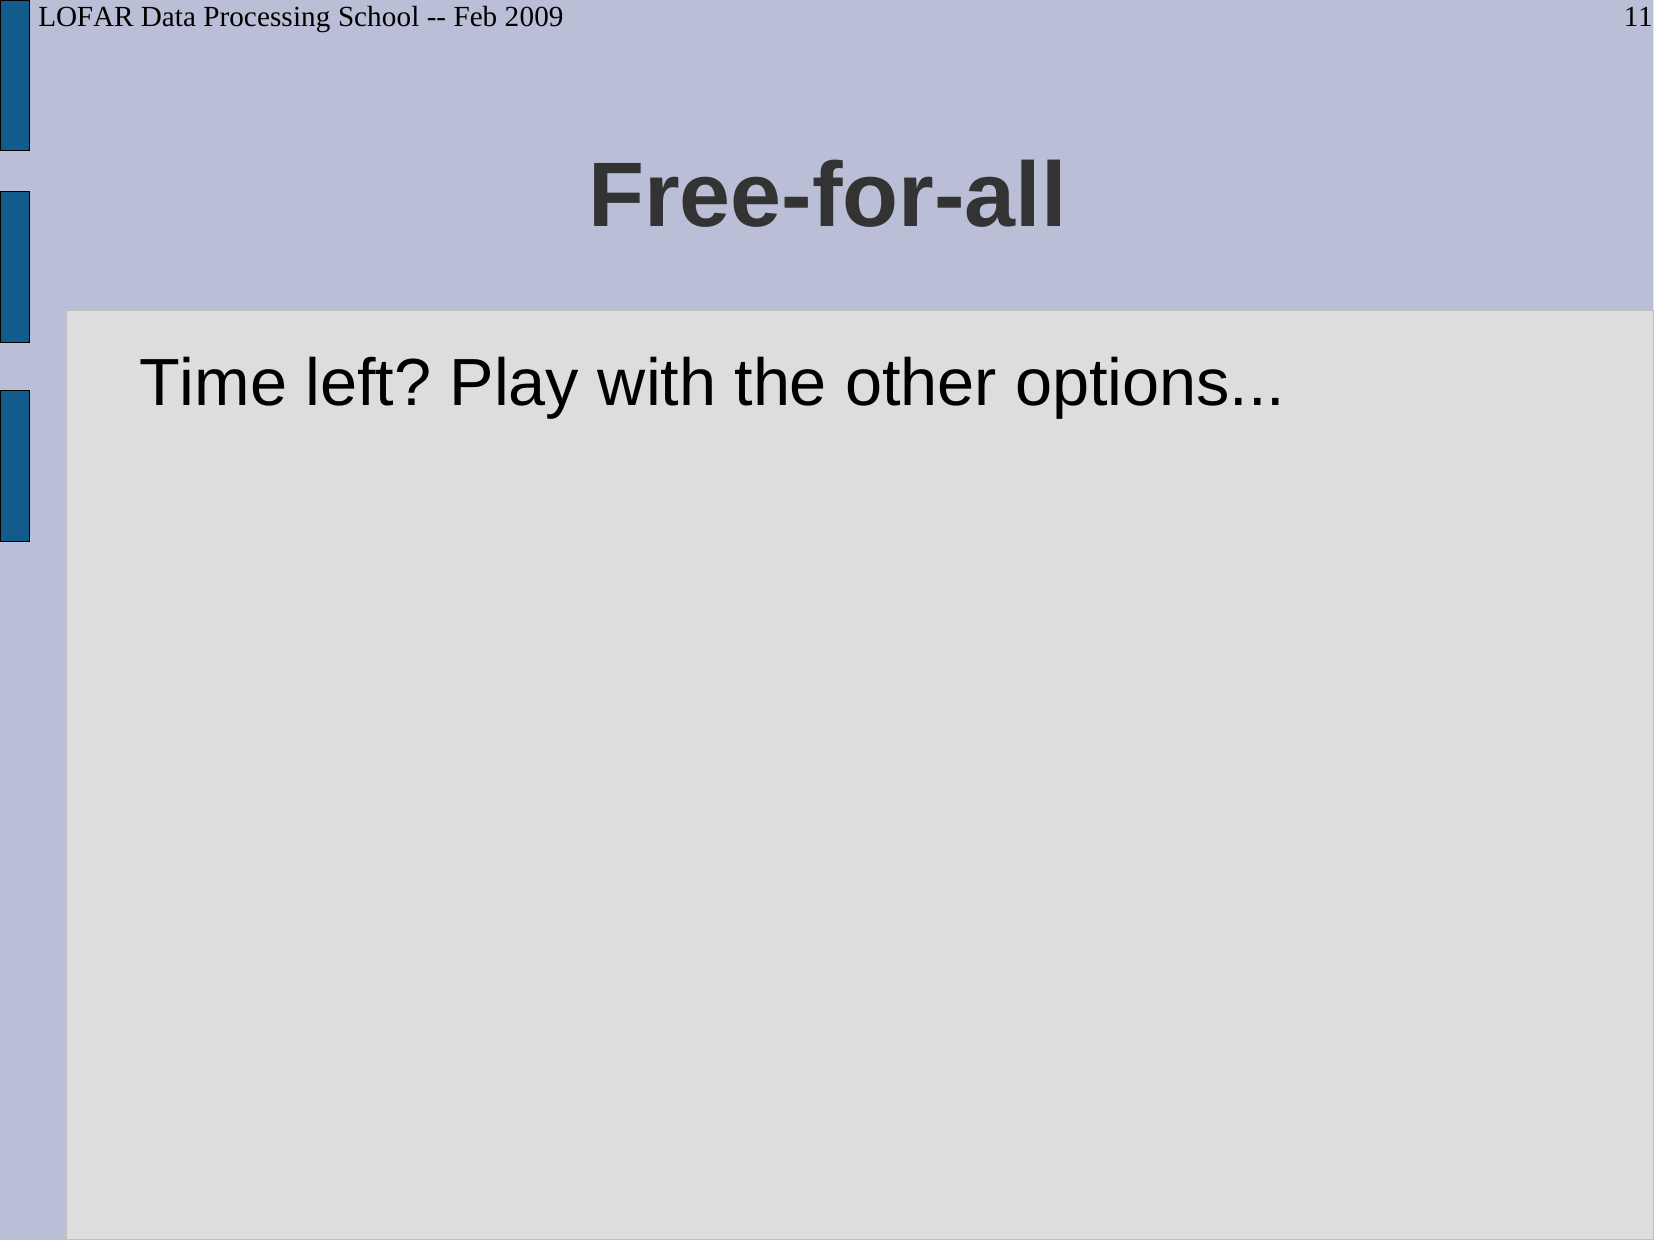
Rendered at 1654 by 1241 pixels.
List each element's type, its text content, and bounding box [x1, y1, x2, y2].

title Free-for-all [121, 91, 1534, 299]
list Time left? Play with the other options... [121, 344, 1534, 1127]
